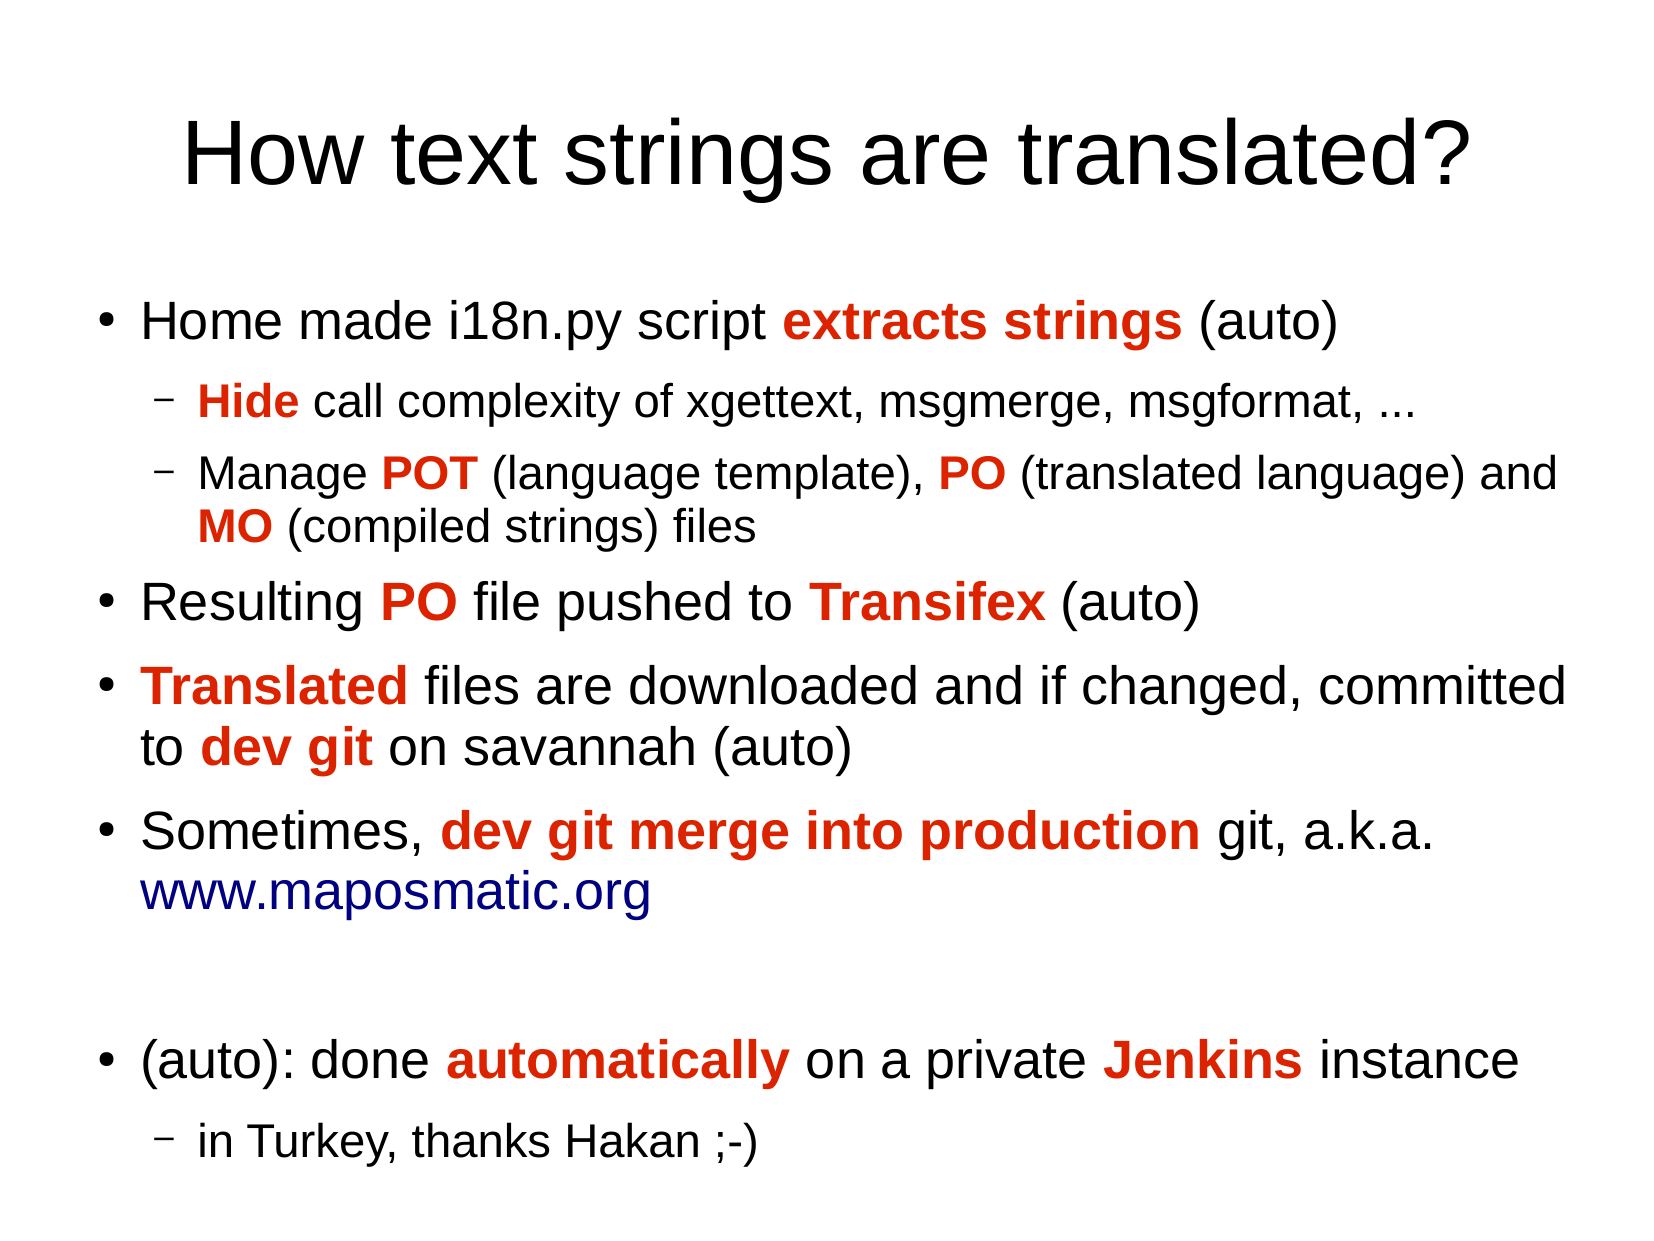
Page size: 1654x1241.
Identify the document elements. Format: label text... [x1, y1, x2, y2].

list Home made i18n.py script extracts strings (auto) Hide call complexity of xgettext, msgmerge, msgformat, ... Manage POT (language template), PO (translated language) and MO (compiled strings) files Resulting PO file pushed to Transifex (auto) Translated files are downloaded and if changed, committed to dev git on savannah (auto) Sometimes, dev git merge into production git, a.k.a. www.maposmatic.org (auto): done automatically on a private Jenkins instance in Turkey, thanks Hakan ;-) [82, 290, 1571, 1182]
title How text strings are translated? [82, 49, 1571, 257]
